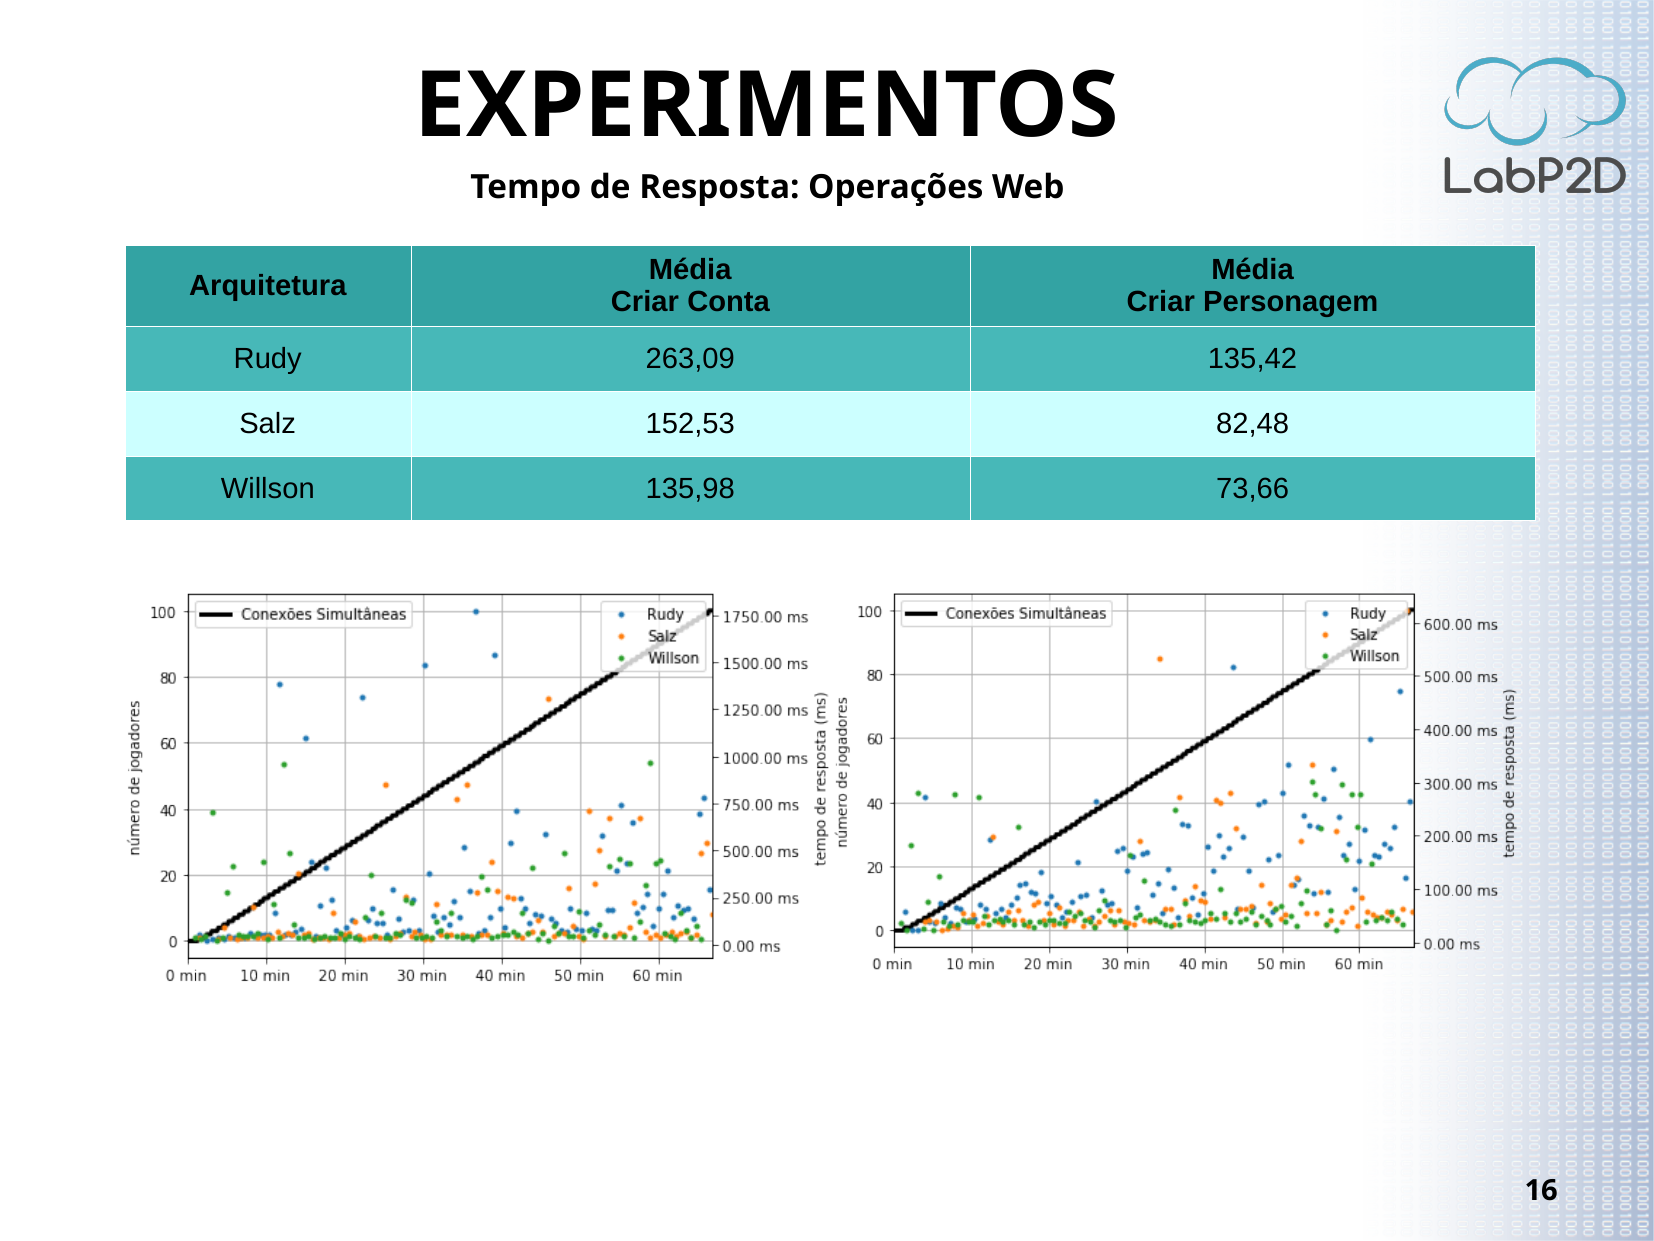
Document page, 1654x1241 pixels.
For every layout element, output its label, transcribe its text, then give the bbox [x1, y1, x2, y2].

table_cell 135,98 [412, 457, 970, 520]
table_cell 152,53 [412, 392, 970, 456]
table_cell 73,66 [971, 457, 1535, 520]
table_cell Rudy [126, 327, 411, 391]
table_header Arquitetura [126, 246, 411, 326]
table_cell Willson [126, 457, 411, 520]
table_cell 263,09 [412, 327, 970, 391]
table_cell Salz [126, 392, 411, 456]
table_cell 82,48 [971, 392, 1535, 456]
table_cell 135,42 [971, 327, 1535, 391]
title EXPERIMENTOS Tempo de Resposta: Operações Web [82, 19, 1453, 227]
picture [118, 1, 1654, 1240]
table_header Média Criar Conta [412, 246, 970, 326]
table_header Média Criar Personagem [971, 246, 1535, 326]
